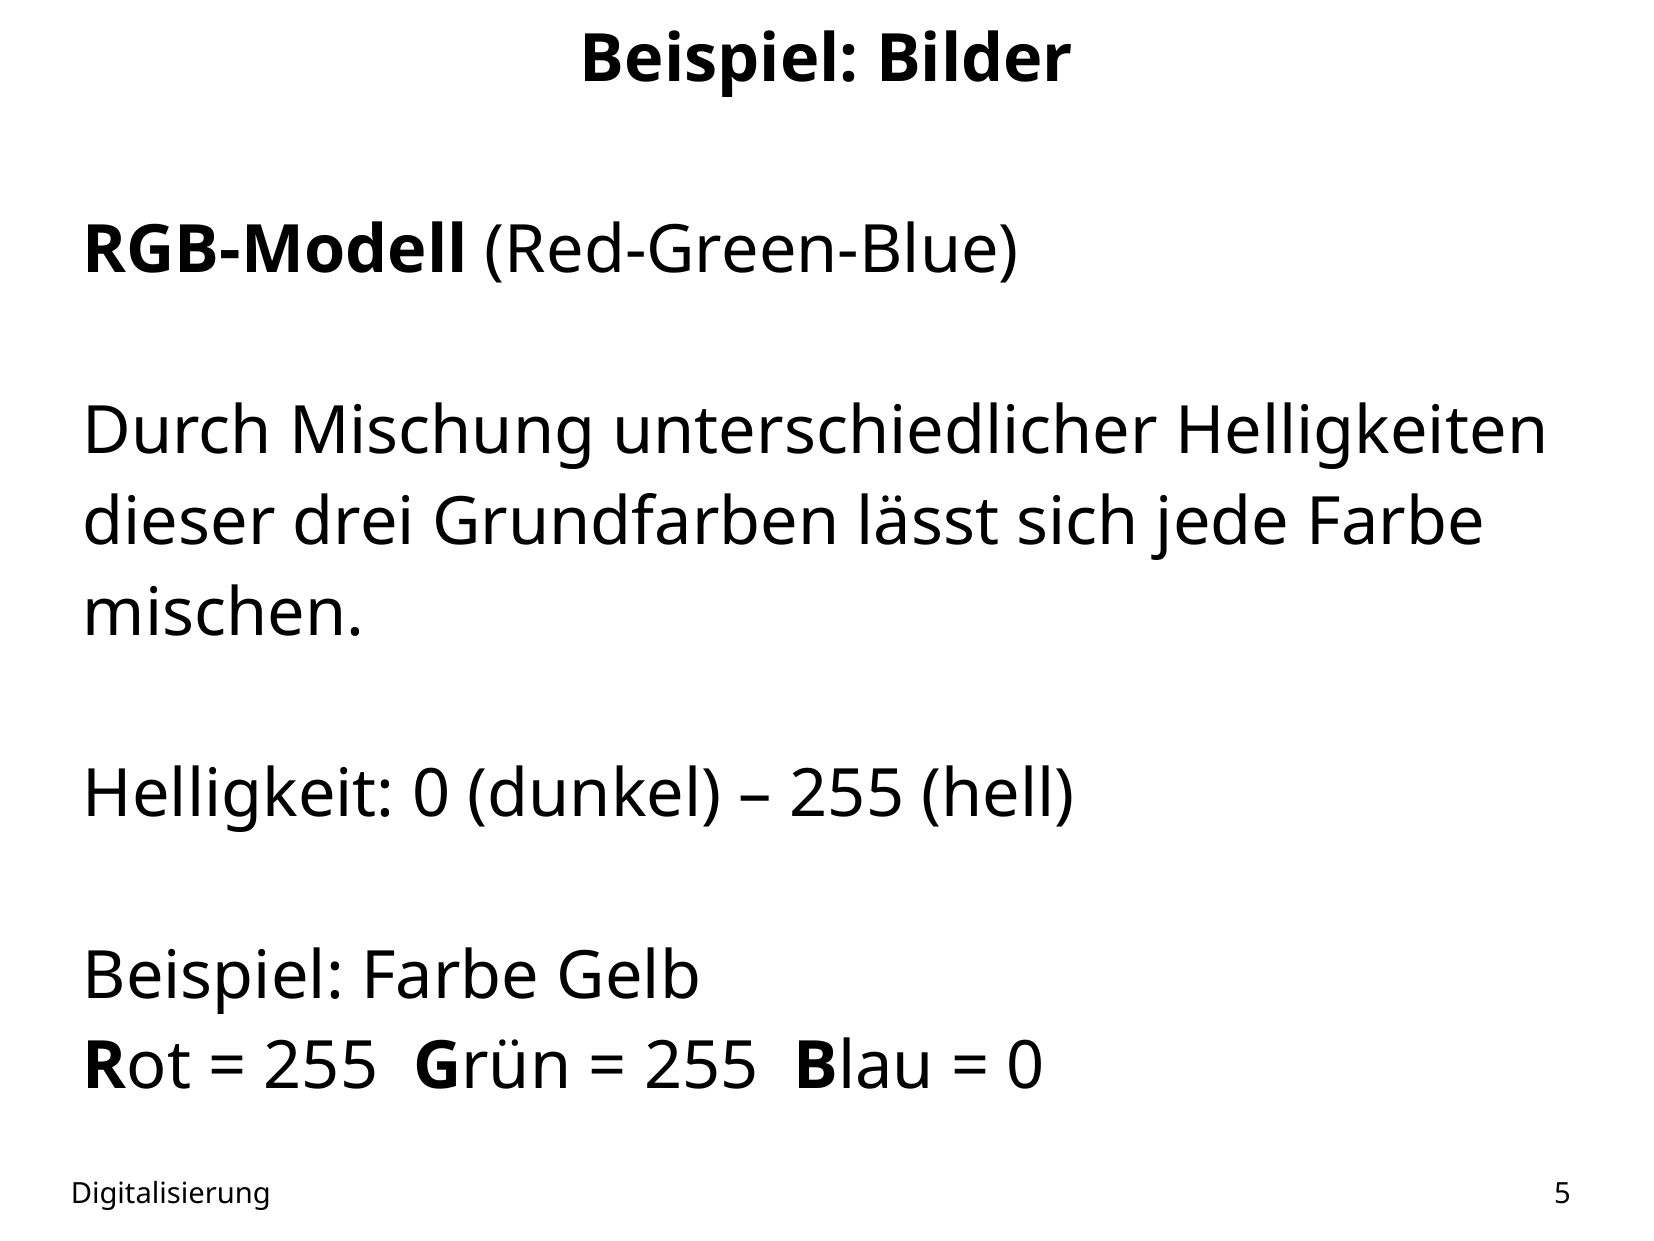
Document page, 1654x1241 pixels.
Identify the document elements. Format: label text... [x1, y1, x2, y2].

list RGB-Modell (Red-Green-Blue) Durch Mischung unterschiedlicher Helligkeiten dieser drei Grundfarben lässt sich jede Farbe mischen. Helligkeit: 0 (dunkel) – 255 (hell) Beispiel: Farbe Gelb Rot = 255 Grün = 255 Blau = 0 [82, 200, 1571, 1146]
title Beispiel: Bilder [0, 5, 1654, 107]
